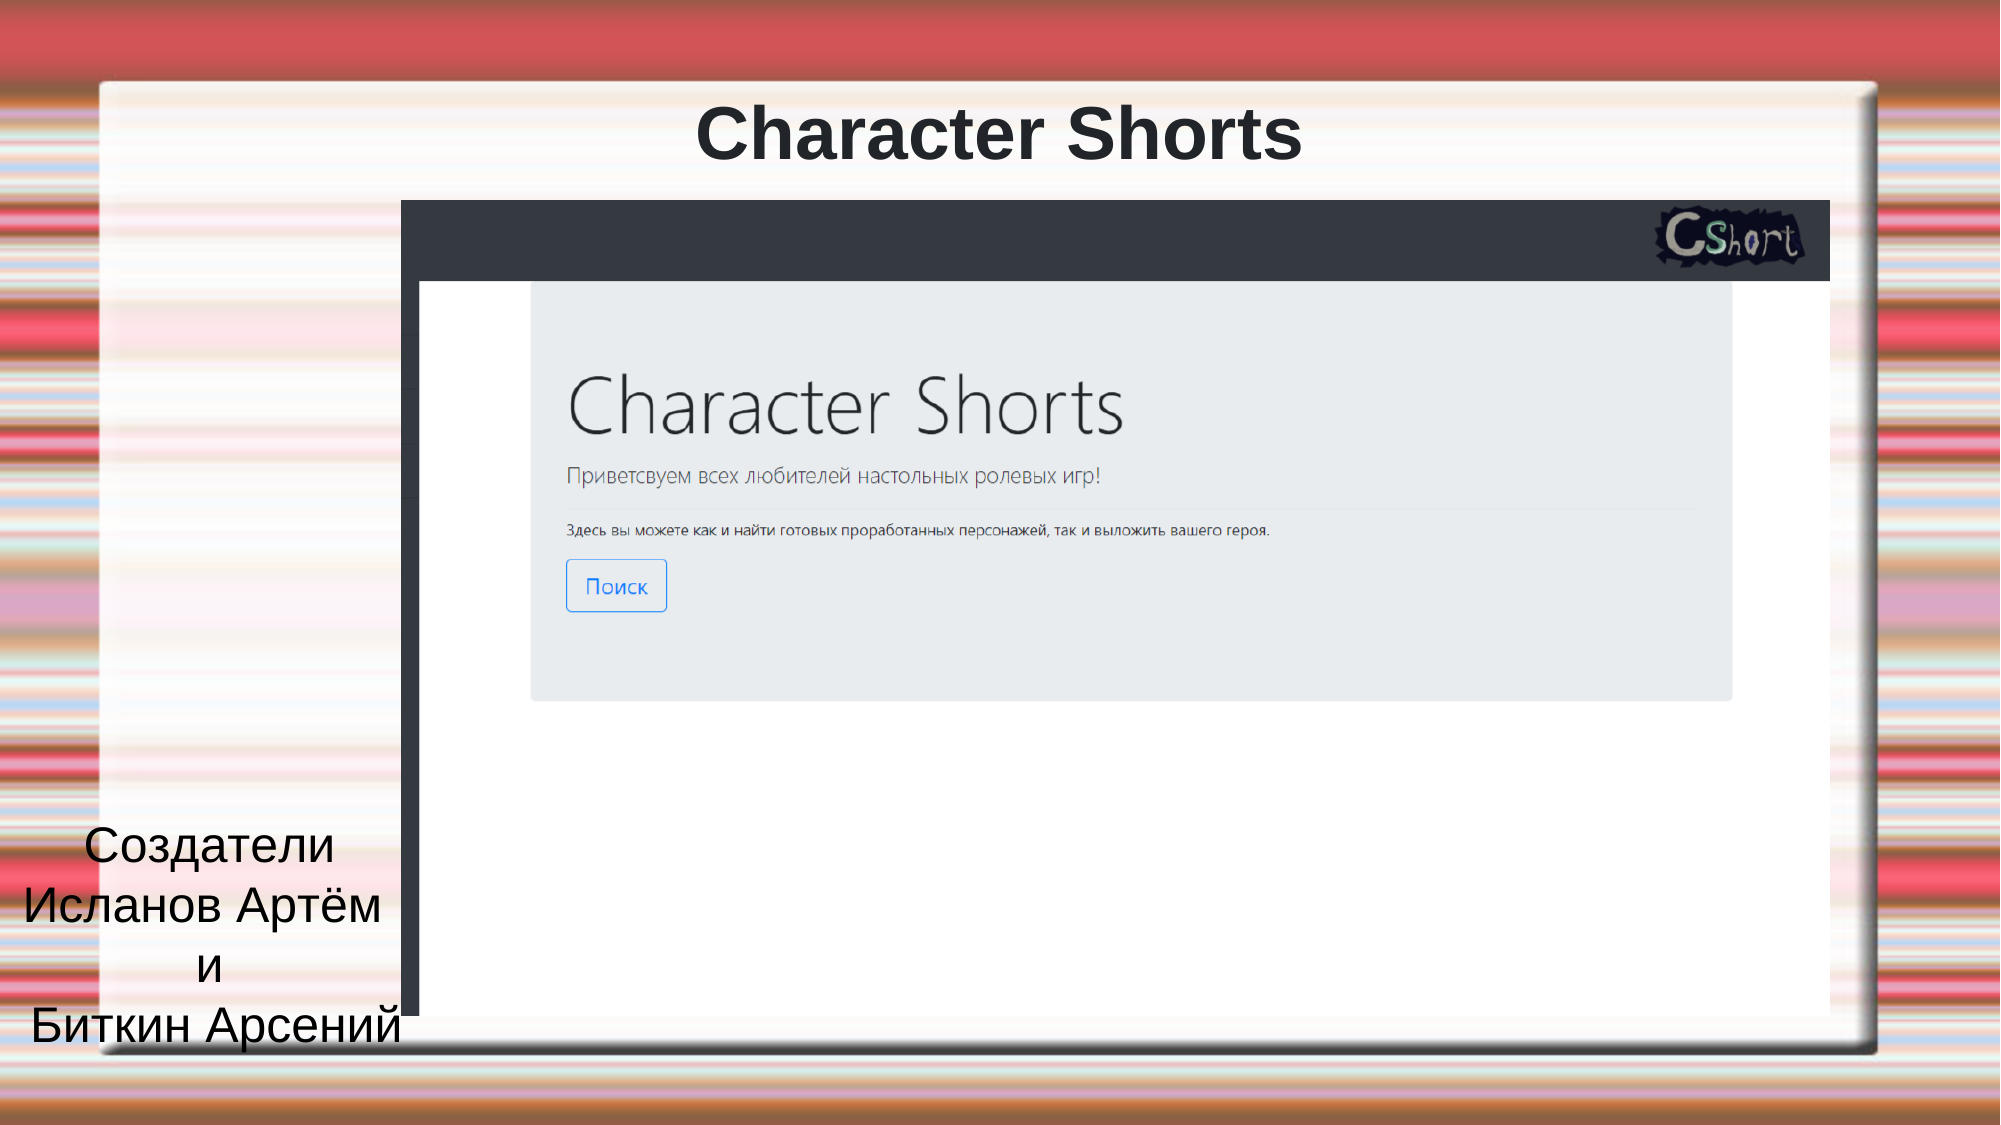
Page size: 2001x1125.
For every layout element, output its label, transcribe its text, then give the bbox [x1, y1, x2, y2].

picture [0, 0, 2000, 1125]
subtitle Создатели Исланов Артём и Биткин Арсений [11, 812, 408, 1111]
title Character Shorts [250, 70, 1750, 175]
